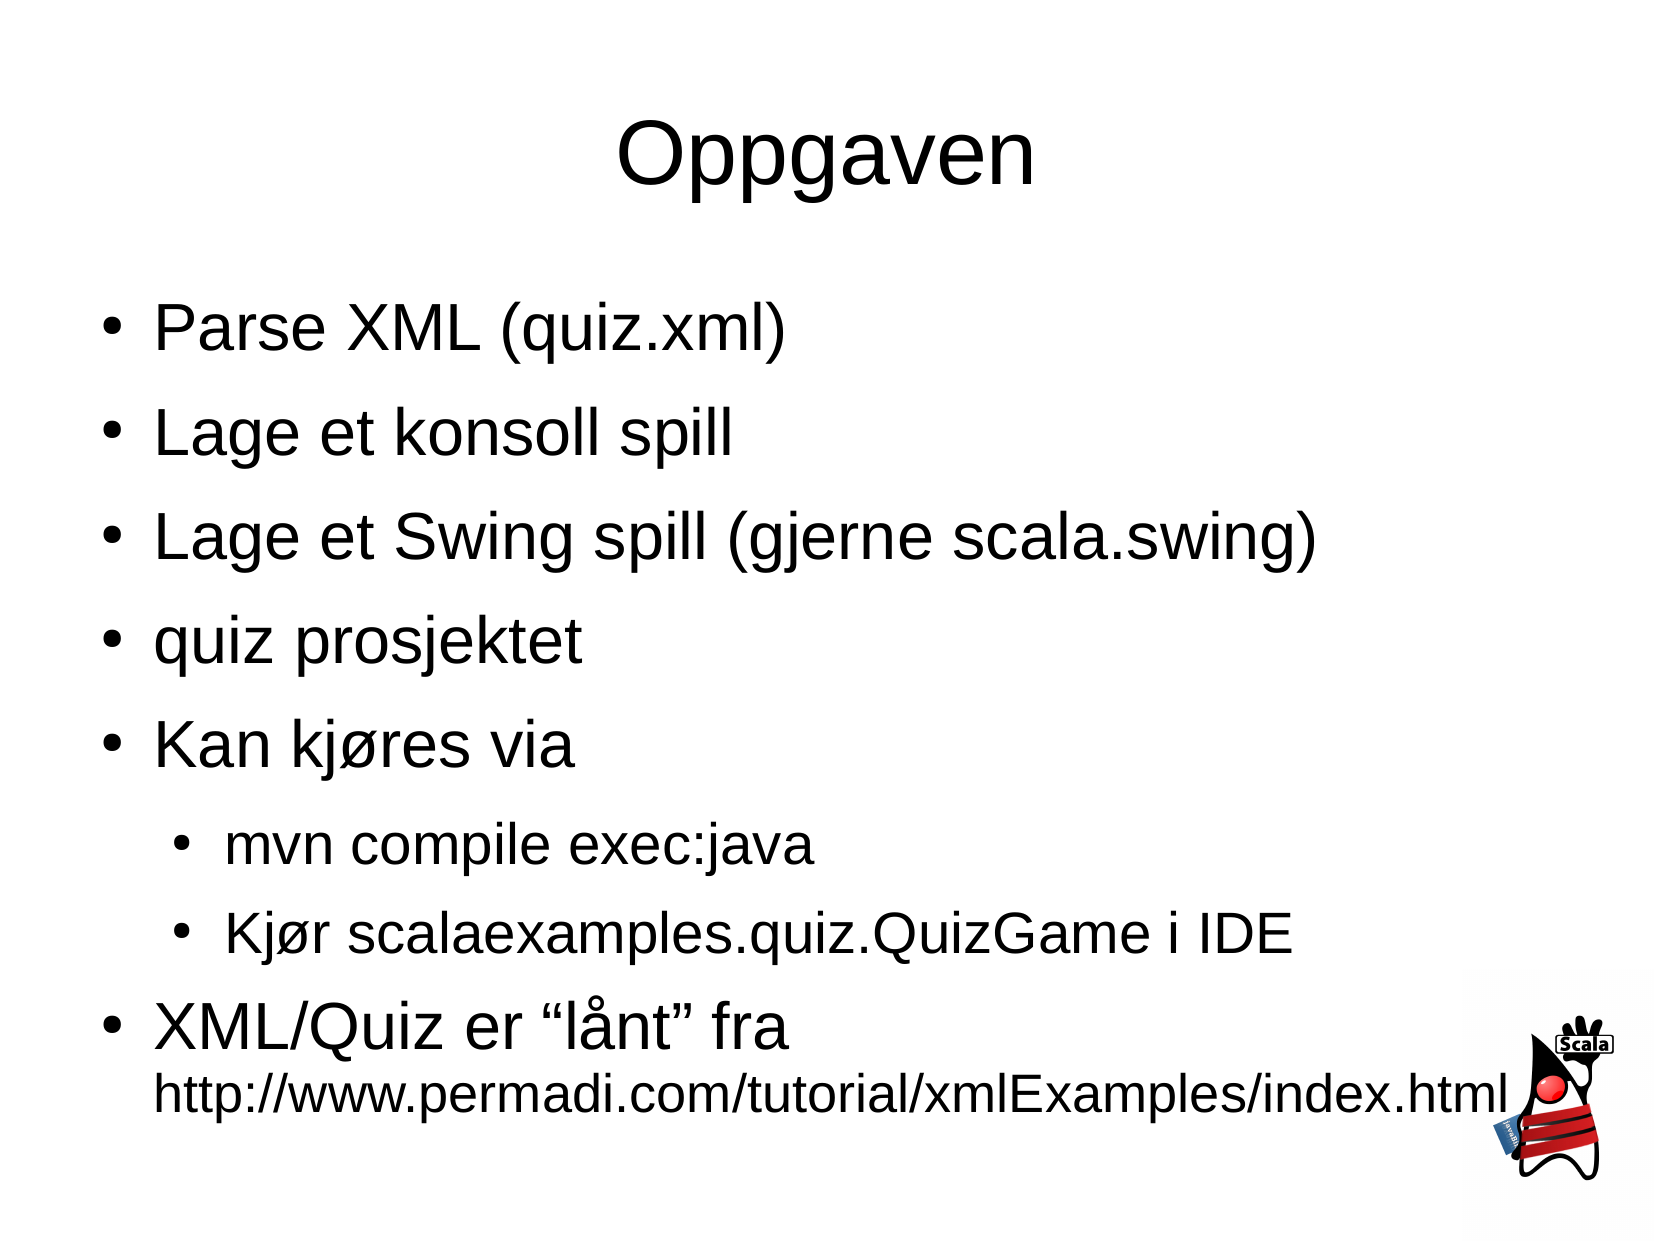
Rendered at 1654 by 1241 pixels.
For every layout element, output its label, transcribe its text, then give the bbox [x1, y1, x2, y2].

picture [1462, 969, 1654, 1241]
title Oppgaven [82, 56, 1571, 250]
list Parse XML (quiz.xml) Lage et konsoll spill Lage et Swing spill (gjerne scala.swing) quiz prosjektet Kan kjøres via mvn compile exec:java Kjør scalaexamples.quiz.QuizGame i IDE XML/Quiz er “lånt” fra http://www.permadi.com/tutorial/xmlExamples/index.html [82, 290, 1571, 1109]
